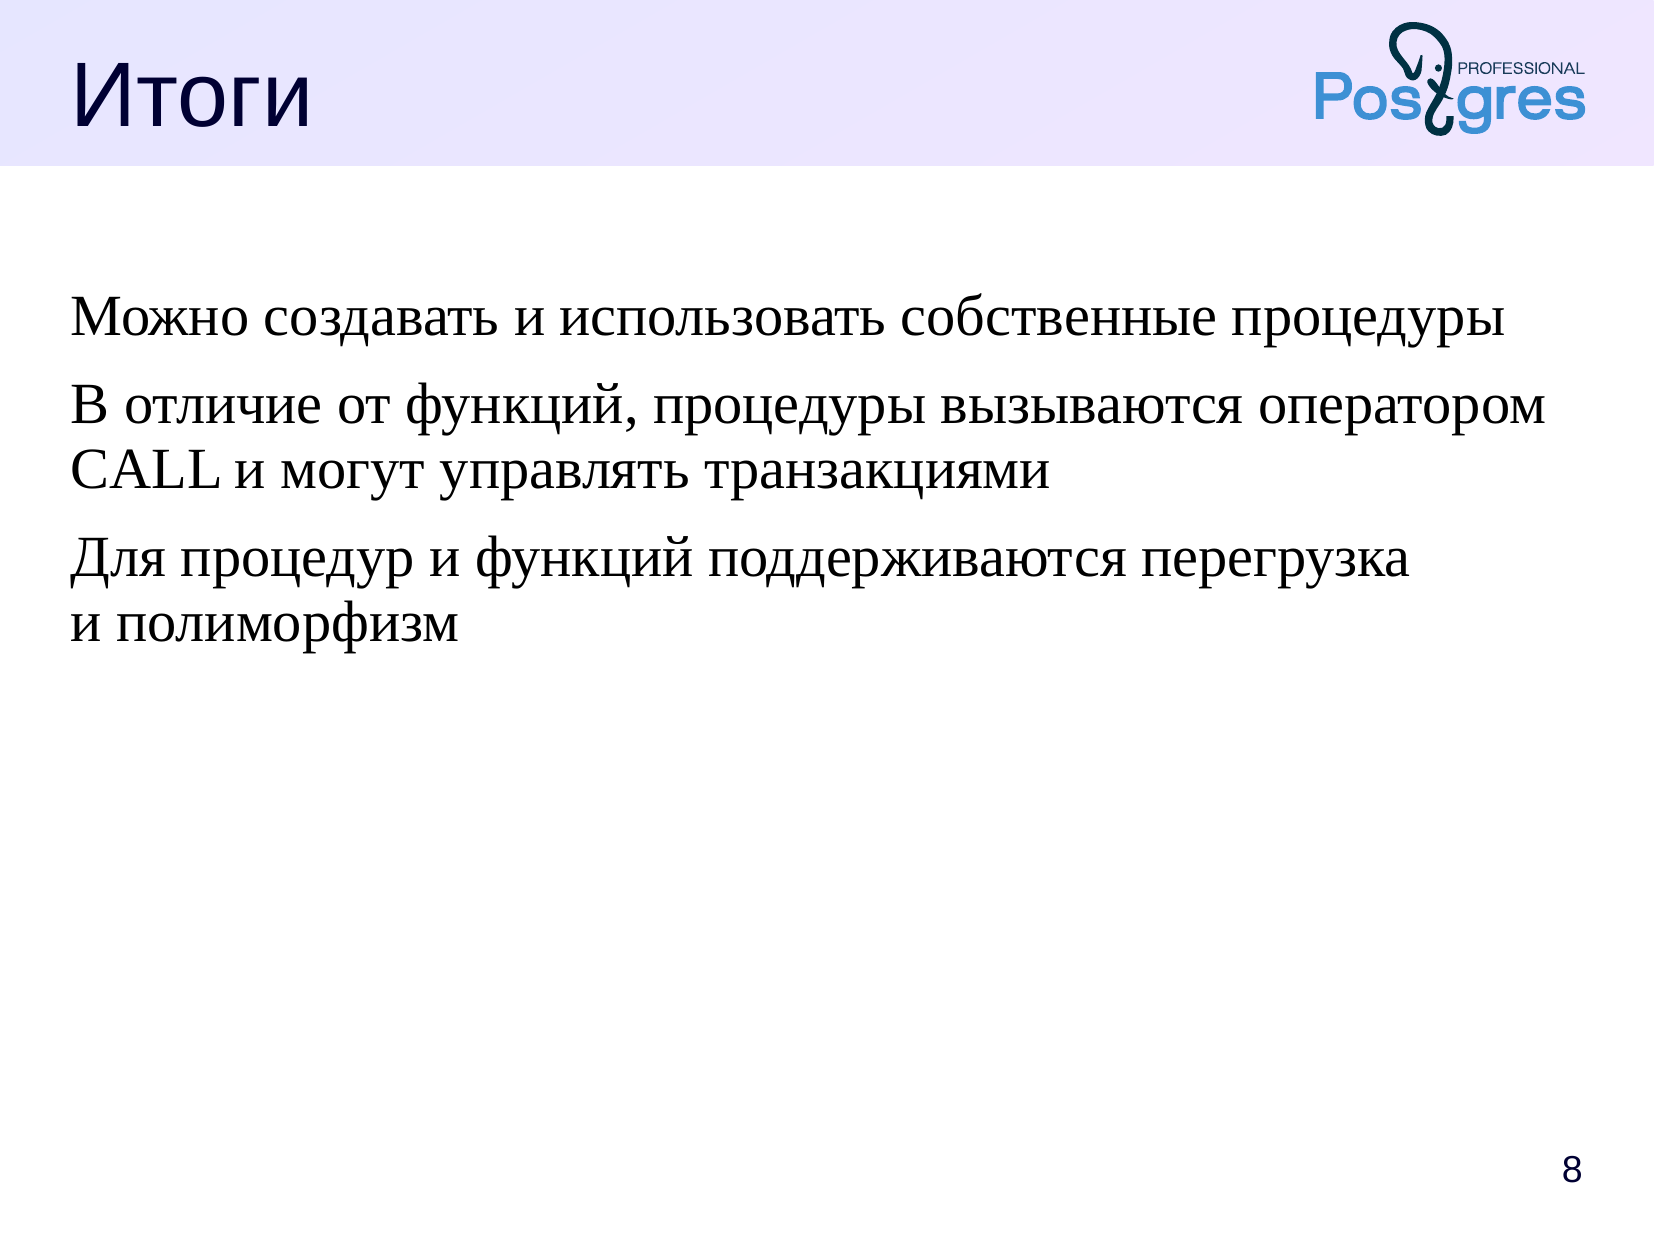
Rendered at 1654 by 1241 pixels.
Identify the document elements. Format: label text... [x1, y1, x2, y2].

title Итоги [70, 43, 1241, 147]
list Можно создавать и использовать собственные процедуры В отличие от функций, процедуры вызываются оператором CALL и могут управлять транзакциями Для процедур и функций поддерживаются перегрузка и полиморфизм [70, 283, 1583, 1134]
